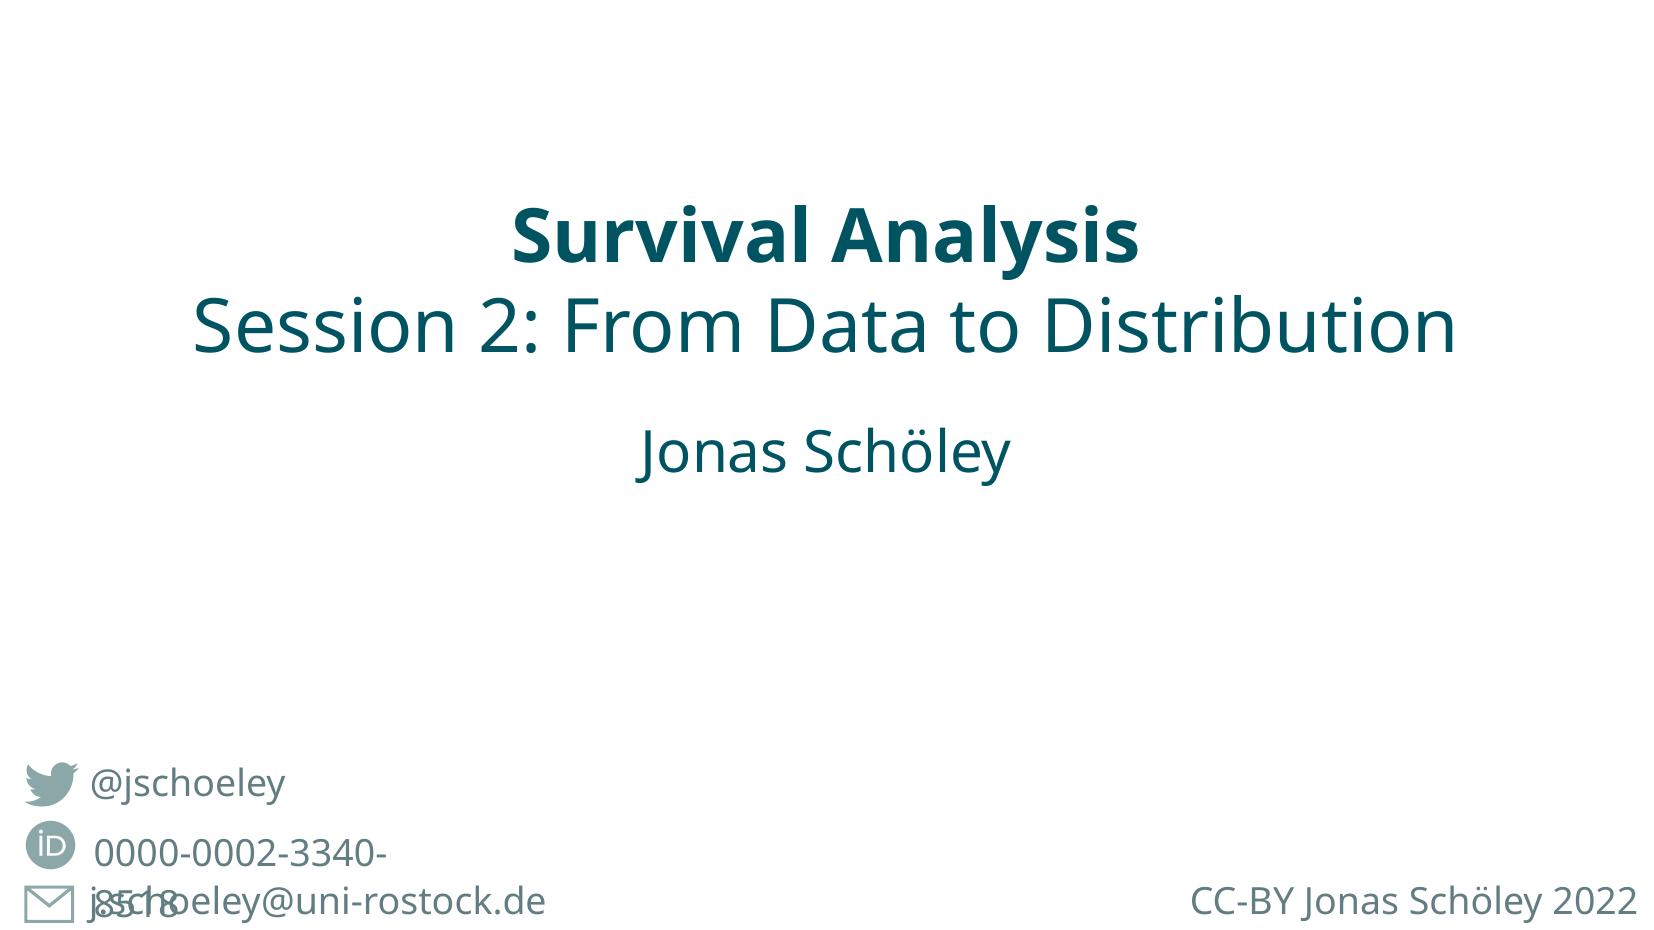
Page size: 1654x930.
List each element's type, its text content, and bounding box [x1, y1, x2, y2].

text_box @jschoeley [0, 736, 460, 827]
picture [23, 878, 76, 930]
title Survival Analysis Session 2: From Data to Distribution [56, 198, 1597, 390]
text_box 0000-0002-3340-8518 [78, 818, 485, 878]
text_box j.schoeley@uni-rostock.de [46, 854, 590, 930]
text_box CC-BY Jonas Schöley 2022 [1174, 854, 1653, 930]
picture [25, 827, 76, 871]
subtitle Jonas Schöley [56, 398, 1597, 543]
